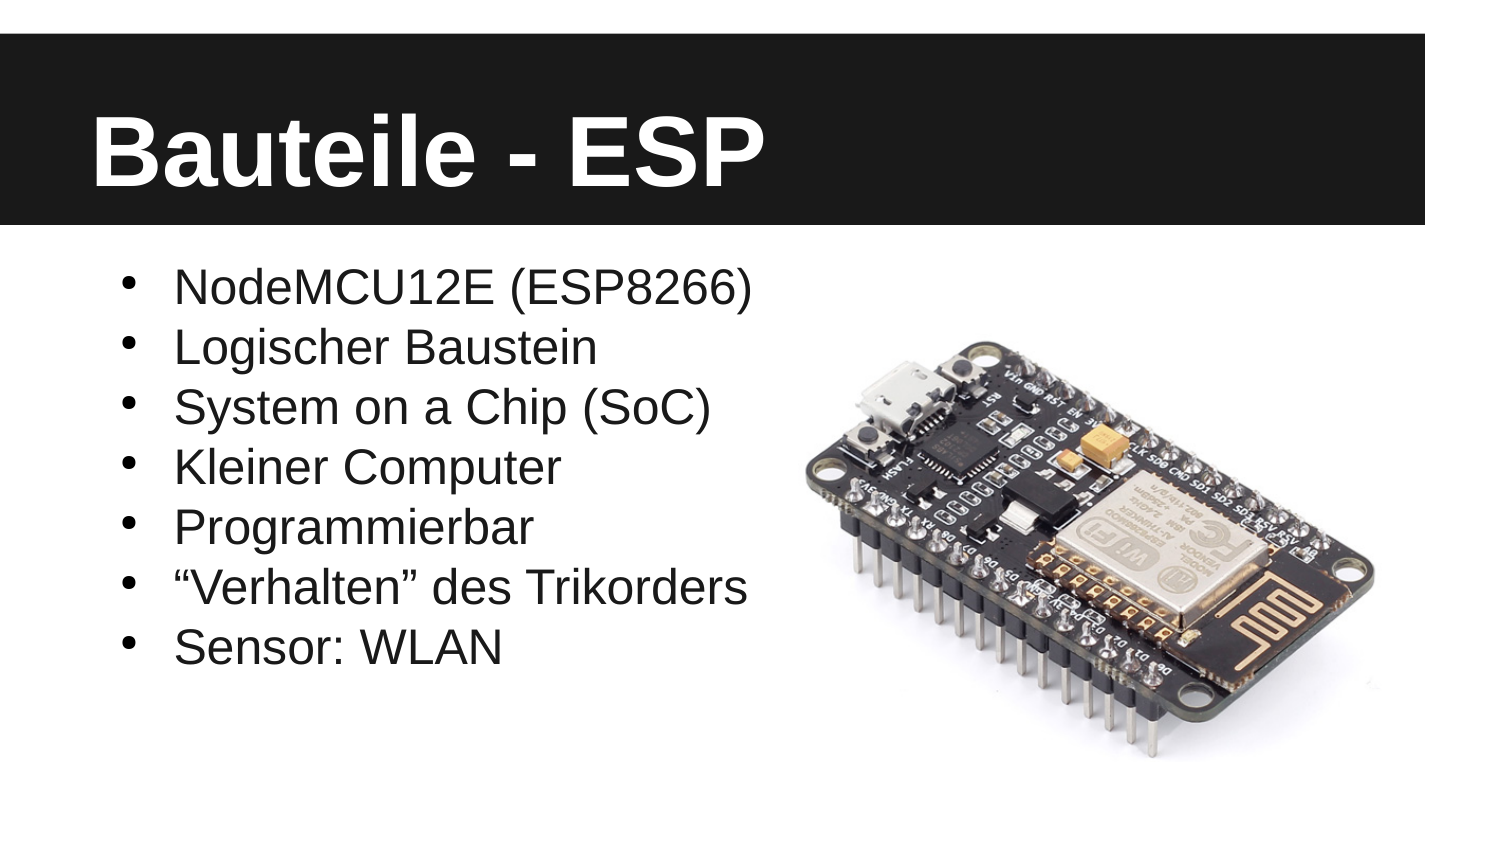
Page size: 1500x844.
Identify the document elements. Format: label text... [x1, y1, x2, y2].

picture [791, 330, 1382, 762]
title Bauteile - ESP [75, 33, 1425, 221]
list NodeMCU12E (ESP8266) Logischer Baustein System on a Chip (SoC) Kleiner Computer Programmierbar “Verhalten” des Trikorders Sensor: WLAN [75, 239, 1425, 808]
